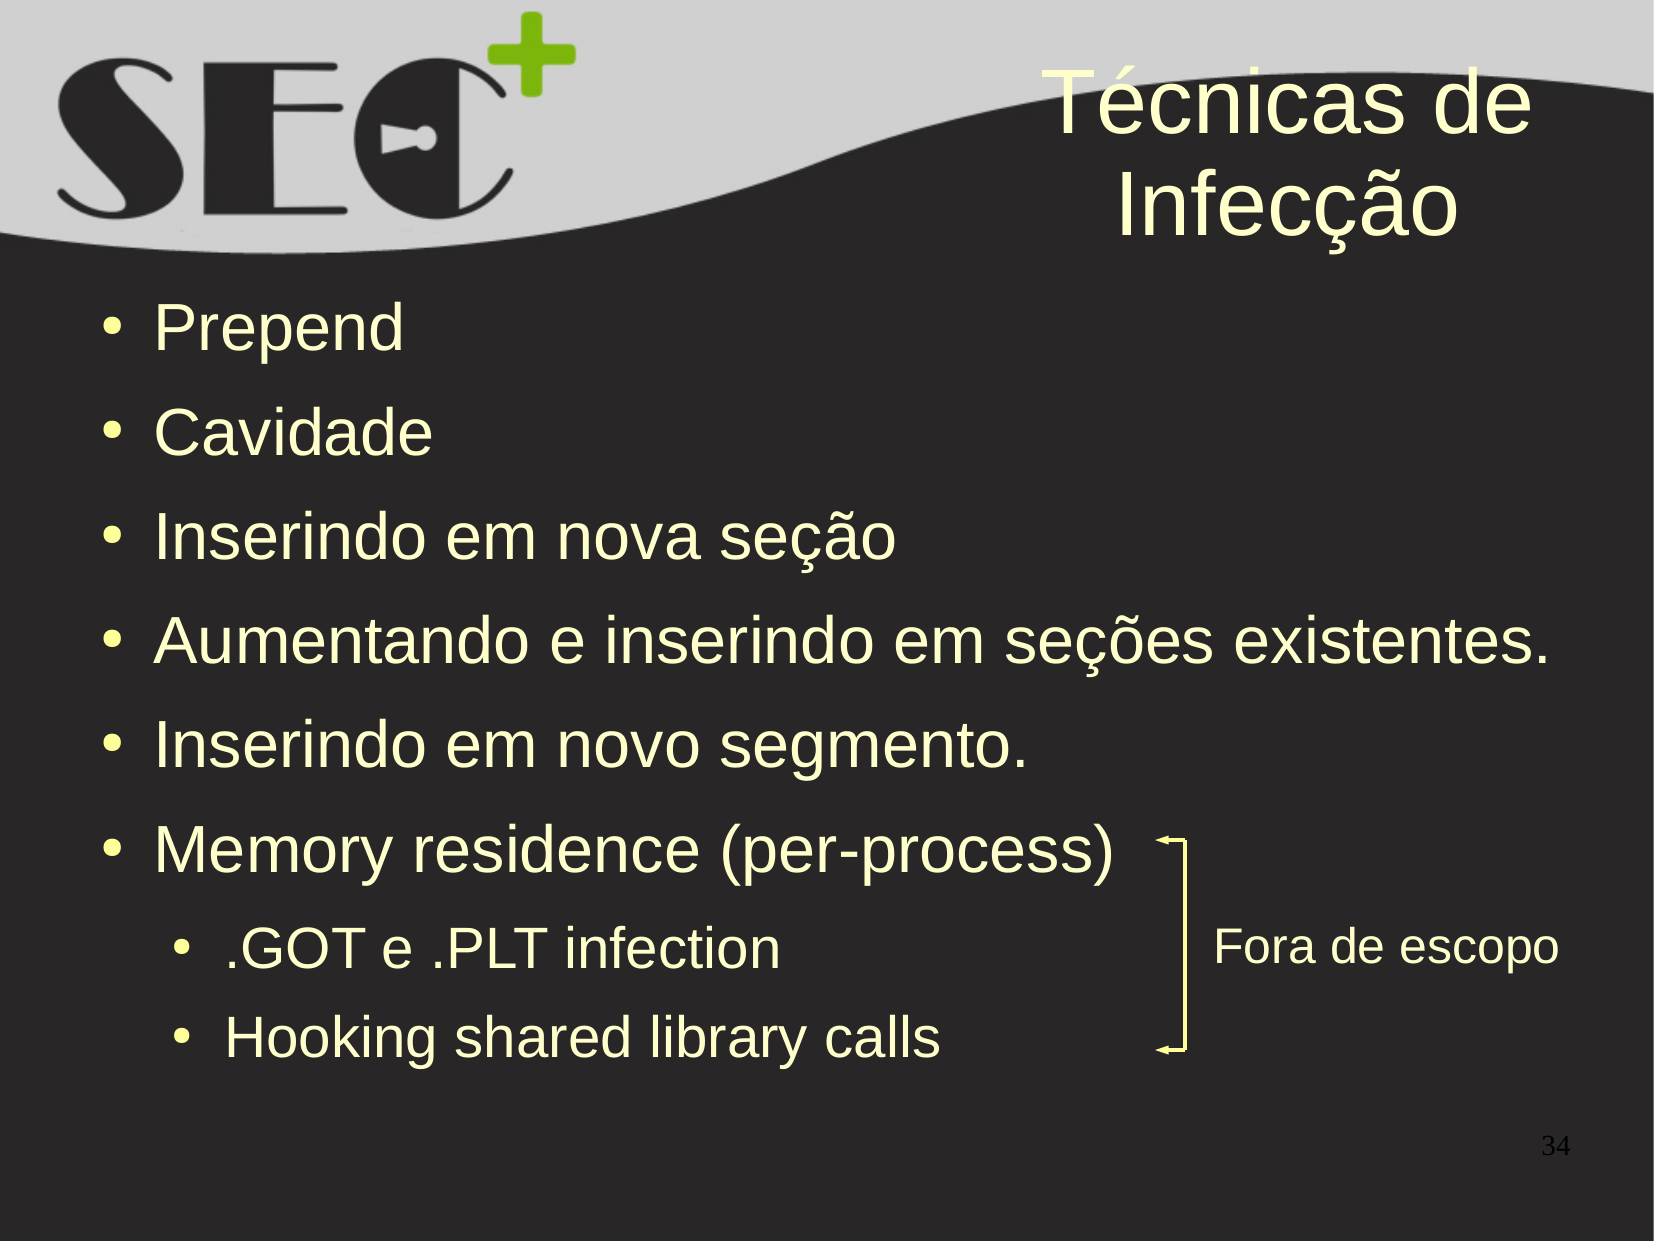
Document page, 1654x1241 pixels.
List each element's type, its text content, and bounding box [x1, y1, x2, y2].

title Técnicas de Infecção [1005, 49, 1571, 257]
text_box Fora de escopo [1197, 909, 1578, 984]
list Prepend Cavidade Inserindo em nova seção Aumentando e inserindo em seções existentes. Inserindo em novo segmento. Memory residence (per-process) .GOT e .PLT infection Hooking shared library calls [82, 290, 1571, 1109]
picture [0, 0, 1654, 1241]
